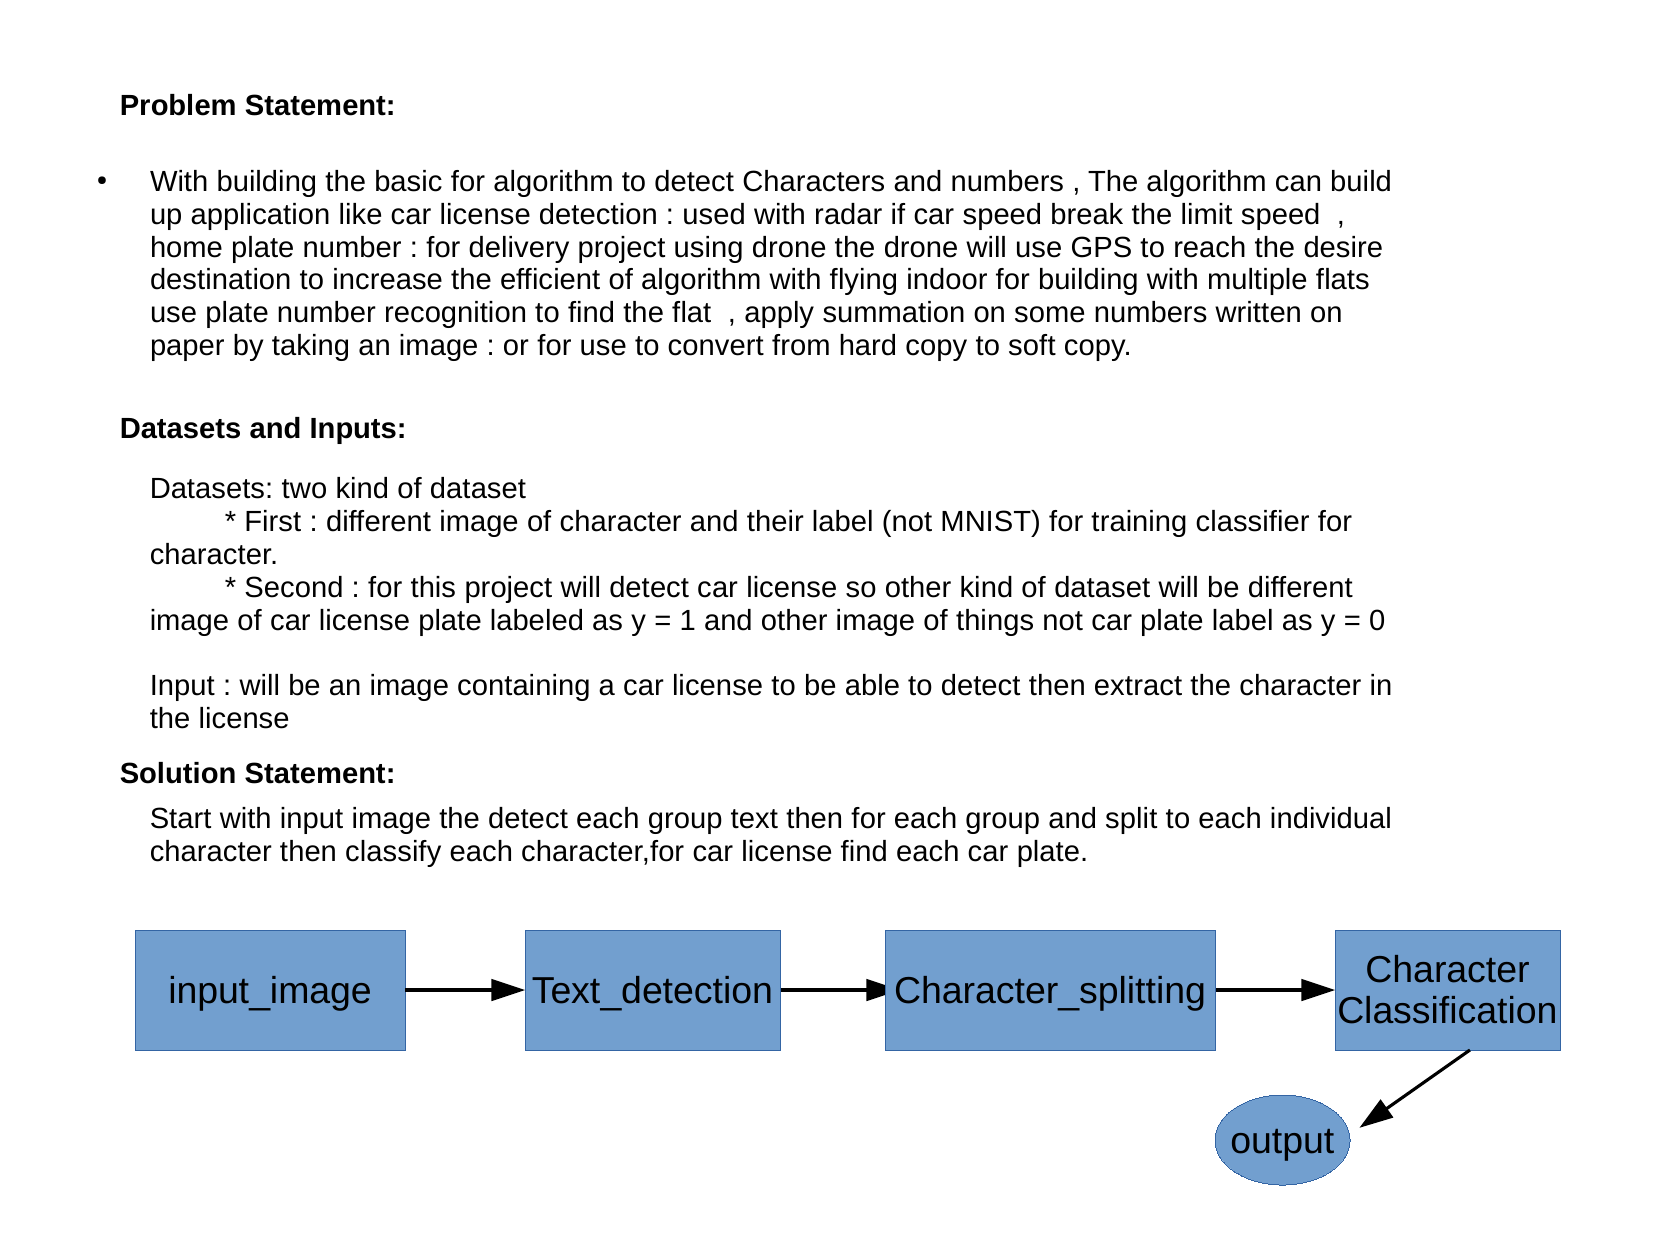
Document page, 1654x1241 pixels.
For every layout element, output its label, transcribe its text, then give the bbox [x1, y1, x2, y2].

title Problem Statement: [90, 60, 443, 151]
text_box Datasets: two kind of dataset * First : different image of character and their label (not MNIST) for training classifier for character. * Second : for this project will detect car license so other kind of dataset will be different image of car license plate labeled as y = 1 and other image of things not car plate label as y = 0 Input : will be an image containing a car license to be able to detect then extract the character in the license [135, 465, 1411, 775]
text_box Solution Statement: [105, 750, 421, 798]
text_box Datasets and Inputs: [105, 405, 451, 453]
text_box Character_splitting [885, 930, 1216, 1051]
list With building the basic for algorithm to detect Characters and numbers , The algorithm can build up application like car license detection : used with radar if car speed break the limit speed , home plate number : for delivery project using drone the drone will use GPS to reach the desire destination to increase the efficient of algorithm with flying indoor for building with multiple flats use plate number recognition to find the flat , apply summation on some numbers written on paper by taking an image : or for use to convert from hard copy to soft copy. [79, 165, 1426, 391]
text_box input_image [135, 930, 406, 1051]
text_box Start with input image the detect each group text then for each group and split to each individual character then classify each character,for car license find each car plate. [135, 795, 1441, 876]
text_box output [1215, 1095, 1351, 1186]
text_box Text_detection [525, 930, 781, 1051]
text_box Character Classification [1335, 930, 1561, 1051]
